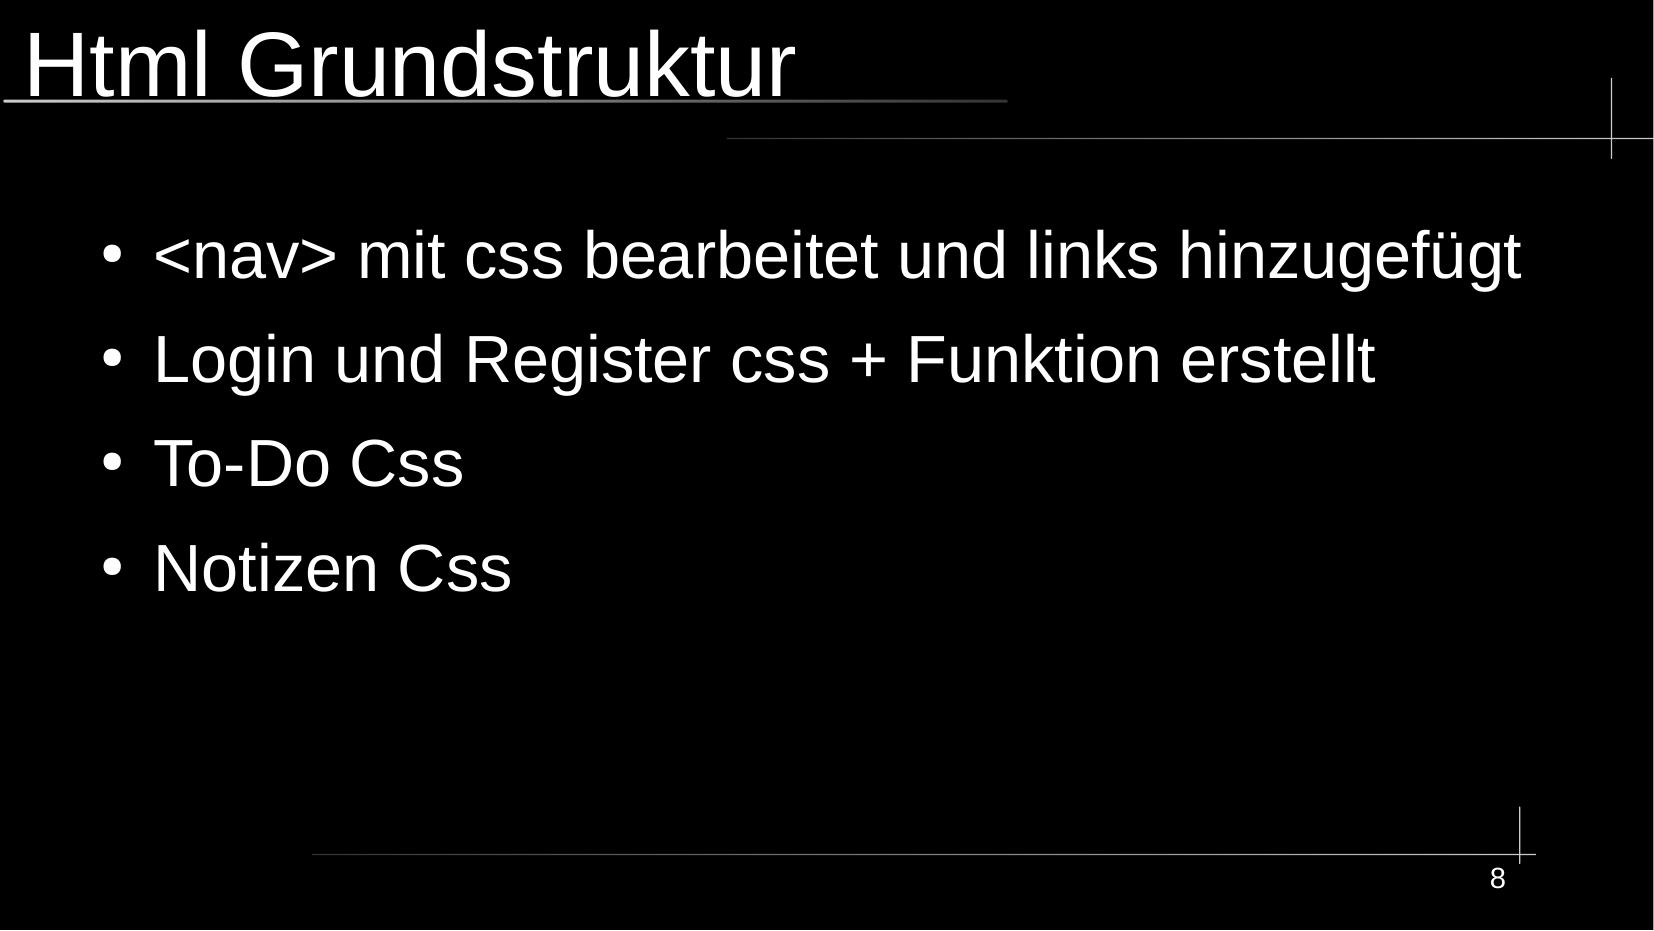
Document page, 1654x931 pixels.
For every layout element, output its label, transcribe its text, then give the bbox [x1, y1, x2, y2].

title Html Grundstruktur [23, 11, 1589, 119]
list <nav> mit css bearbeitet und links hinzugefügt Login und Register css + Funktion erstellt To-Do Css Notizen Css [82, 217, 1571, 758]
